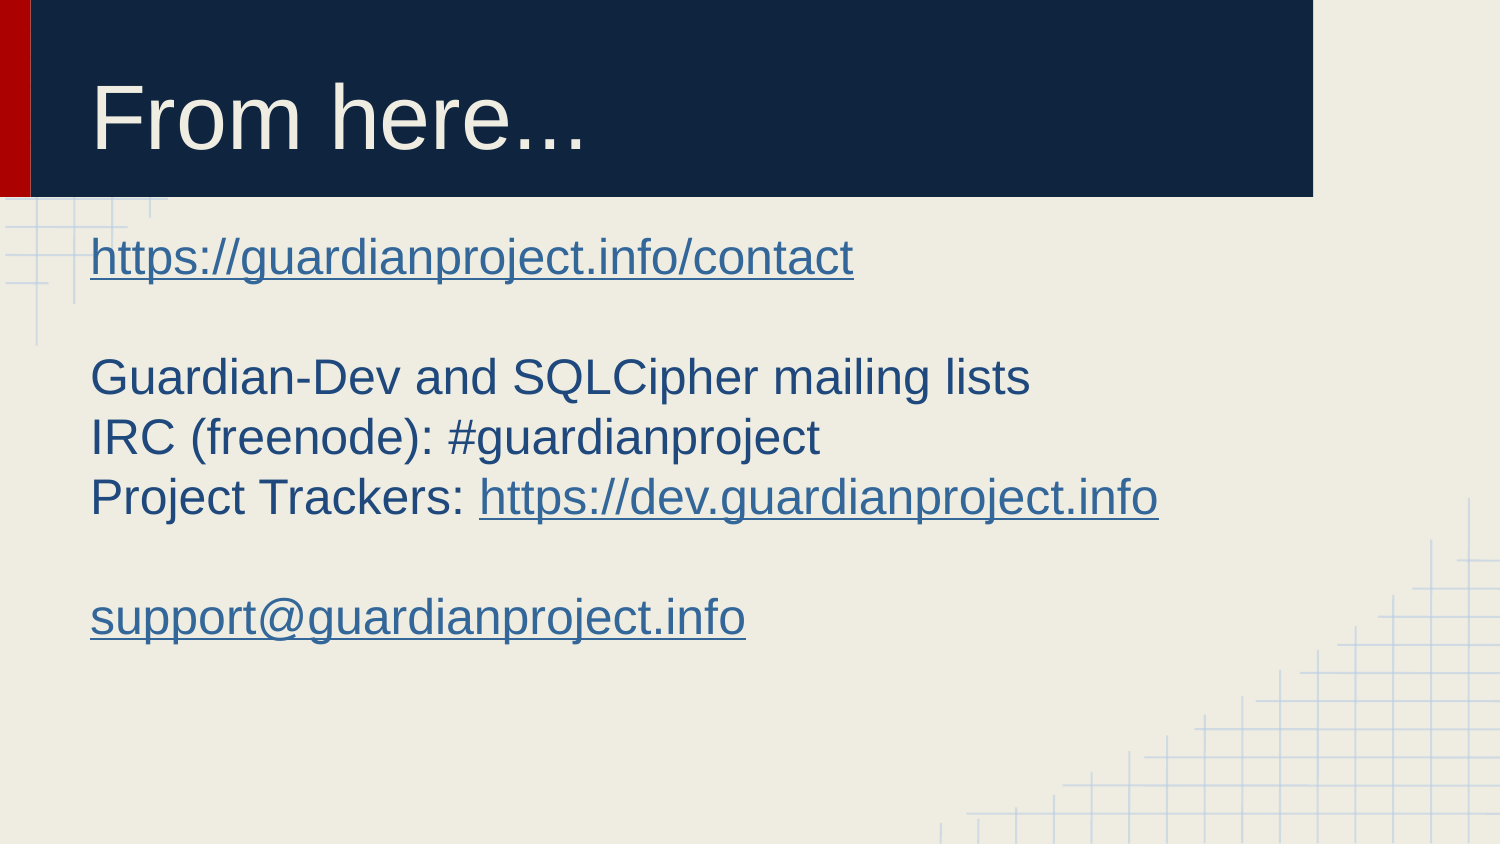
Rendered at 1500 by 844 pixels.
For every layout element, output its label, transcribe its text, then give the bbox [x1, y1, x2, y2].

list https://guardianproject.info/contact Guardian-Dev and SQLCipher mailing lists IRC (freenode): #guardianproject Project Trackers: https://dev.guardianproject.info support@guardianproject.info [75, 209, 1425, 806]
title From here... [75, 16, 1276, 183]
